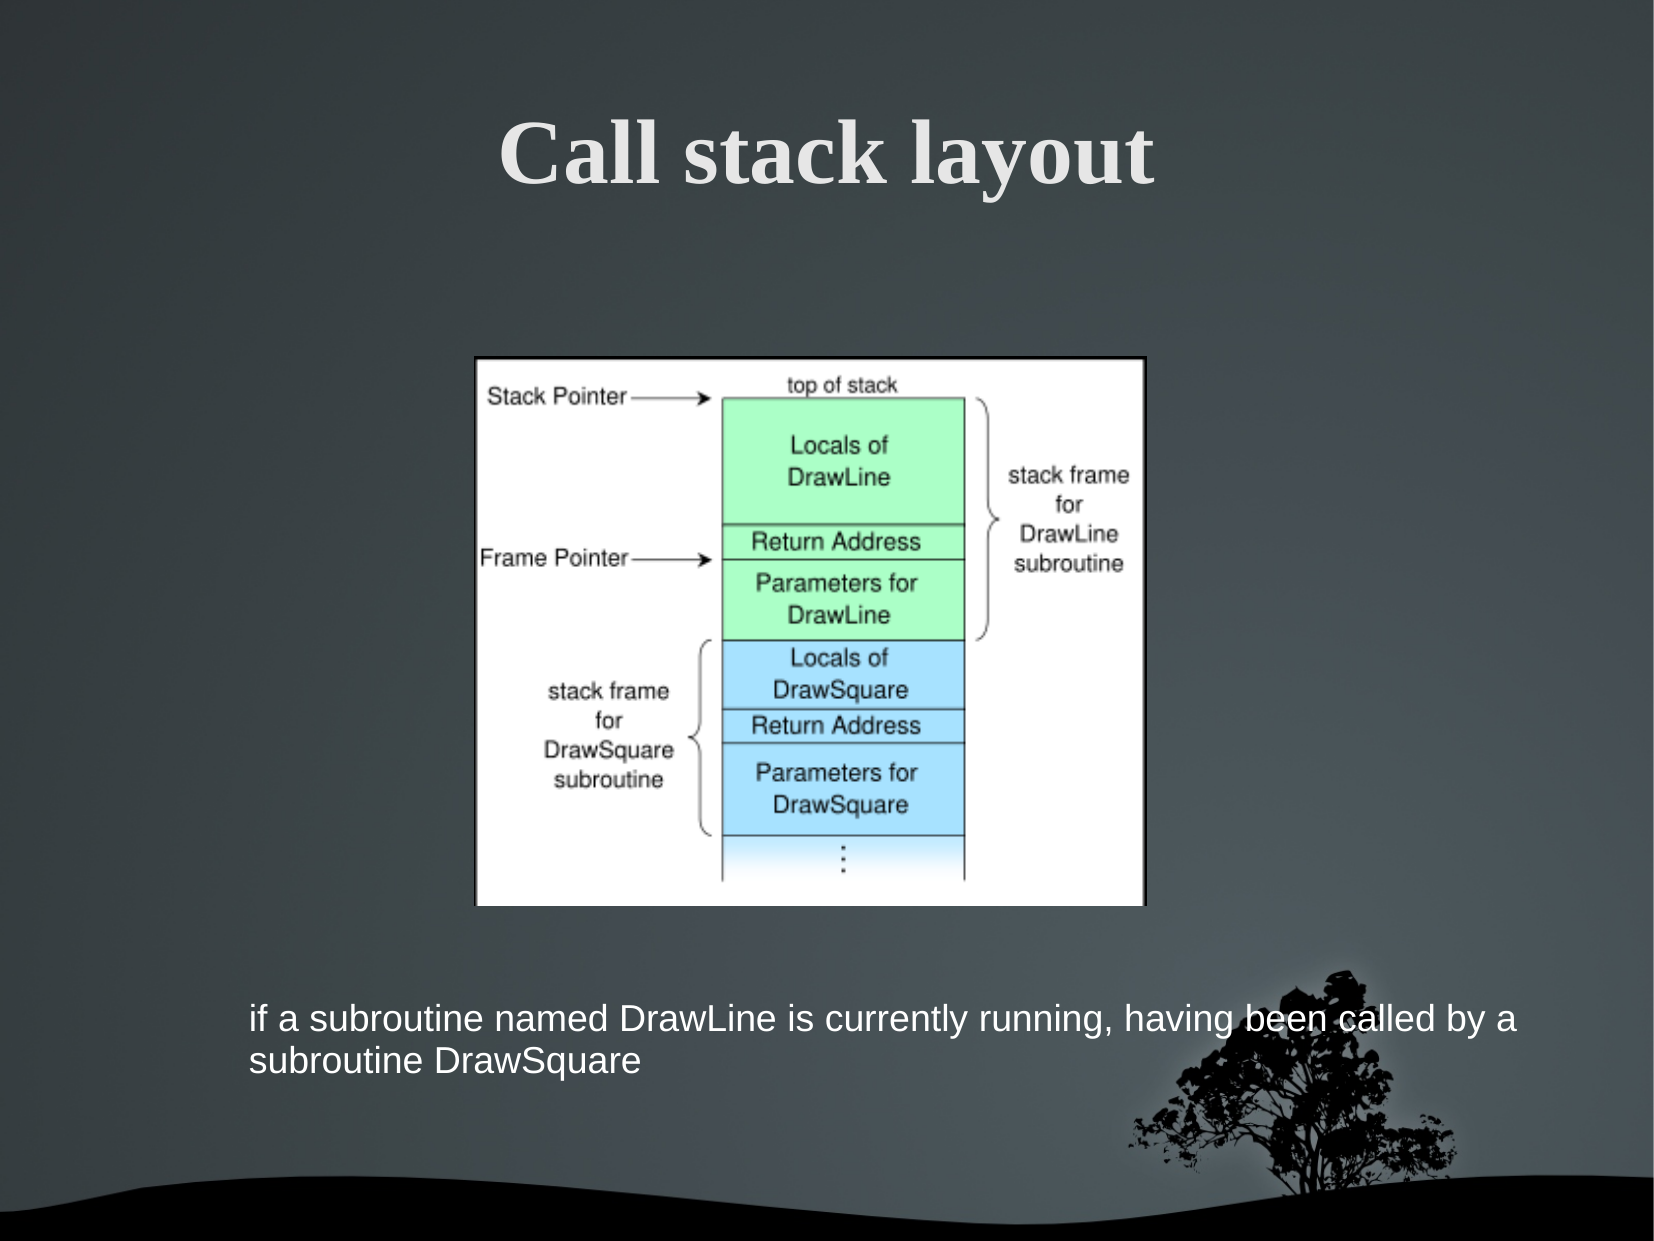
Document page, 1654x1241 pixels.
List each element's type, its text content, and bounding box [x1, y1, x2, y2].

picture [0, 0, 1654, 1241]
text_box if a subroutine named DrawLine is currently running, having been called by a subroutine DrawSquare [234, 990, 1550, 1089]
title Call stack layout [82, 49, 1571, 257]
